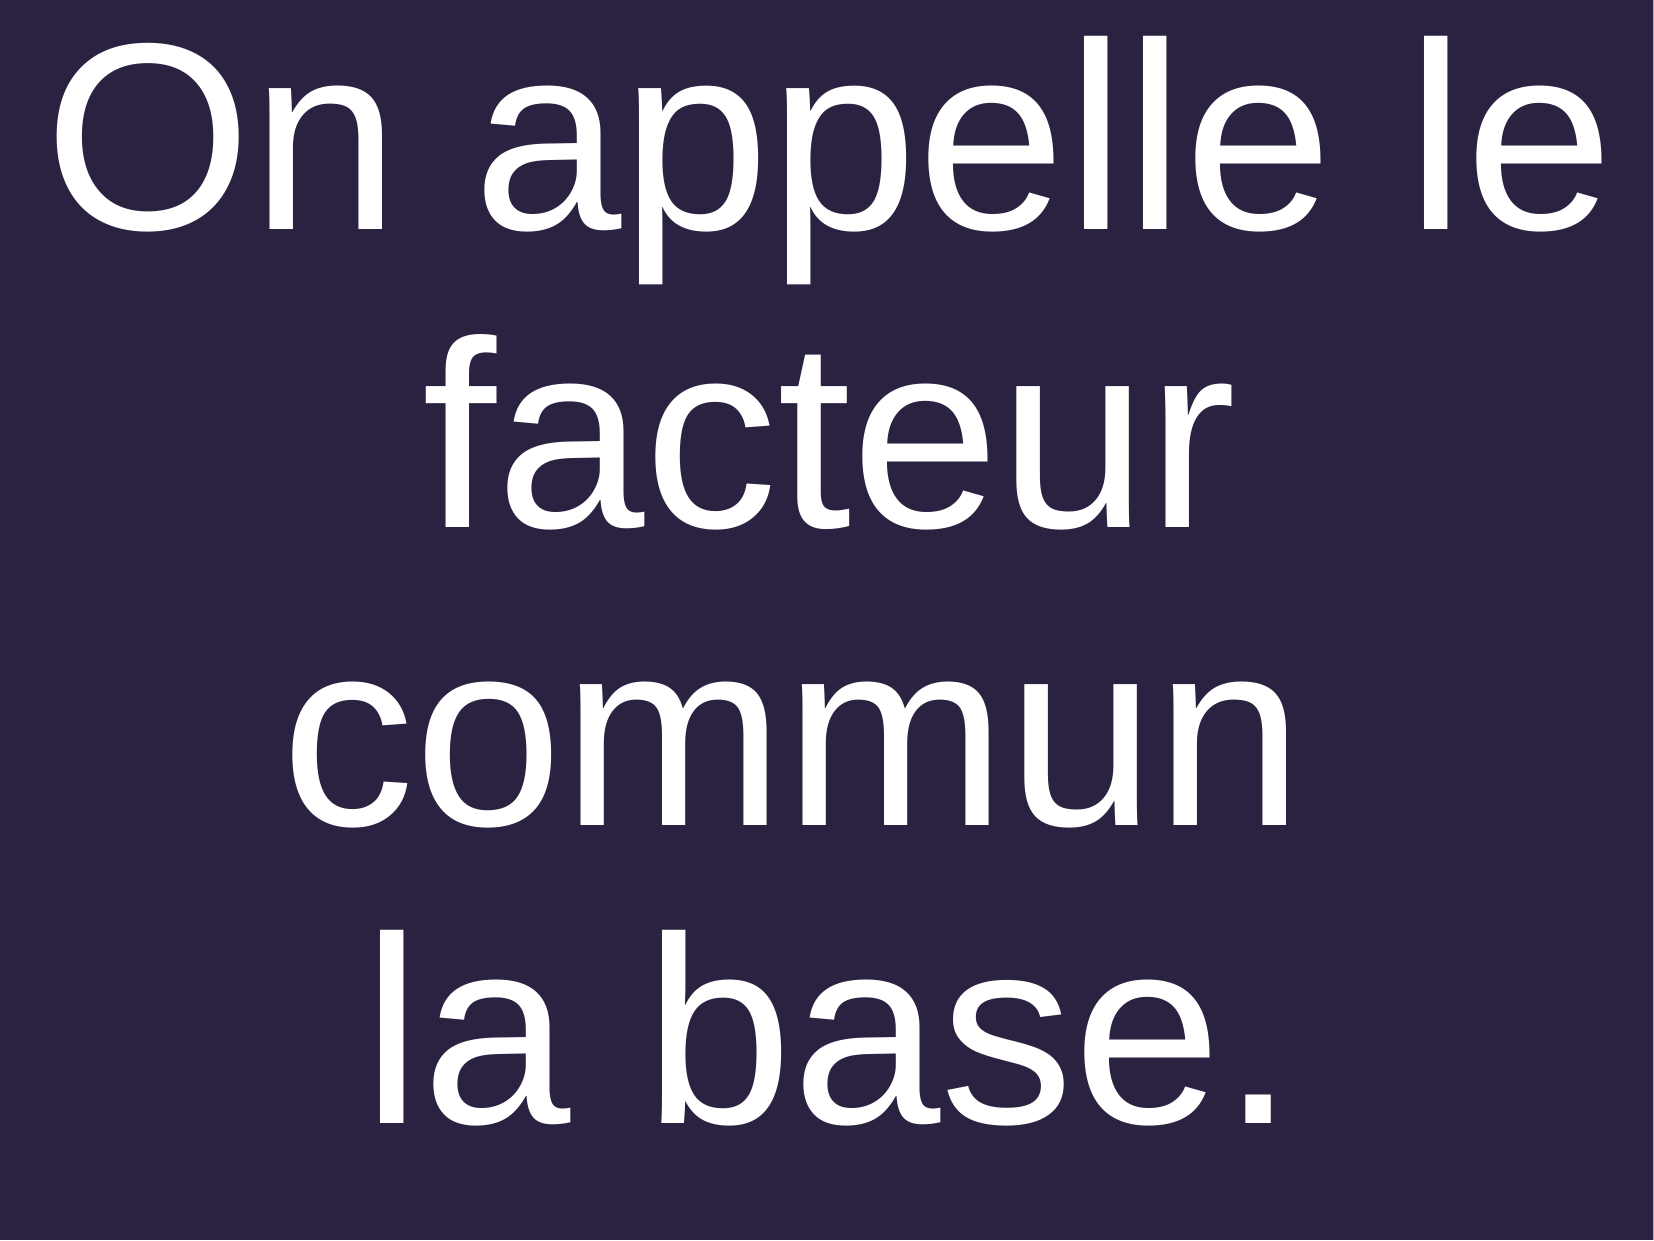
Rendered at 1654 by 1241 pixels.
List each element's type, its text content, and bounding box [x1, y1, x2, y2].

title On appelle le facteur commun la base. [2, 0, 1654, 1181]
